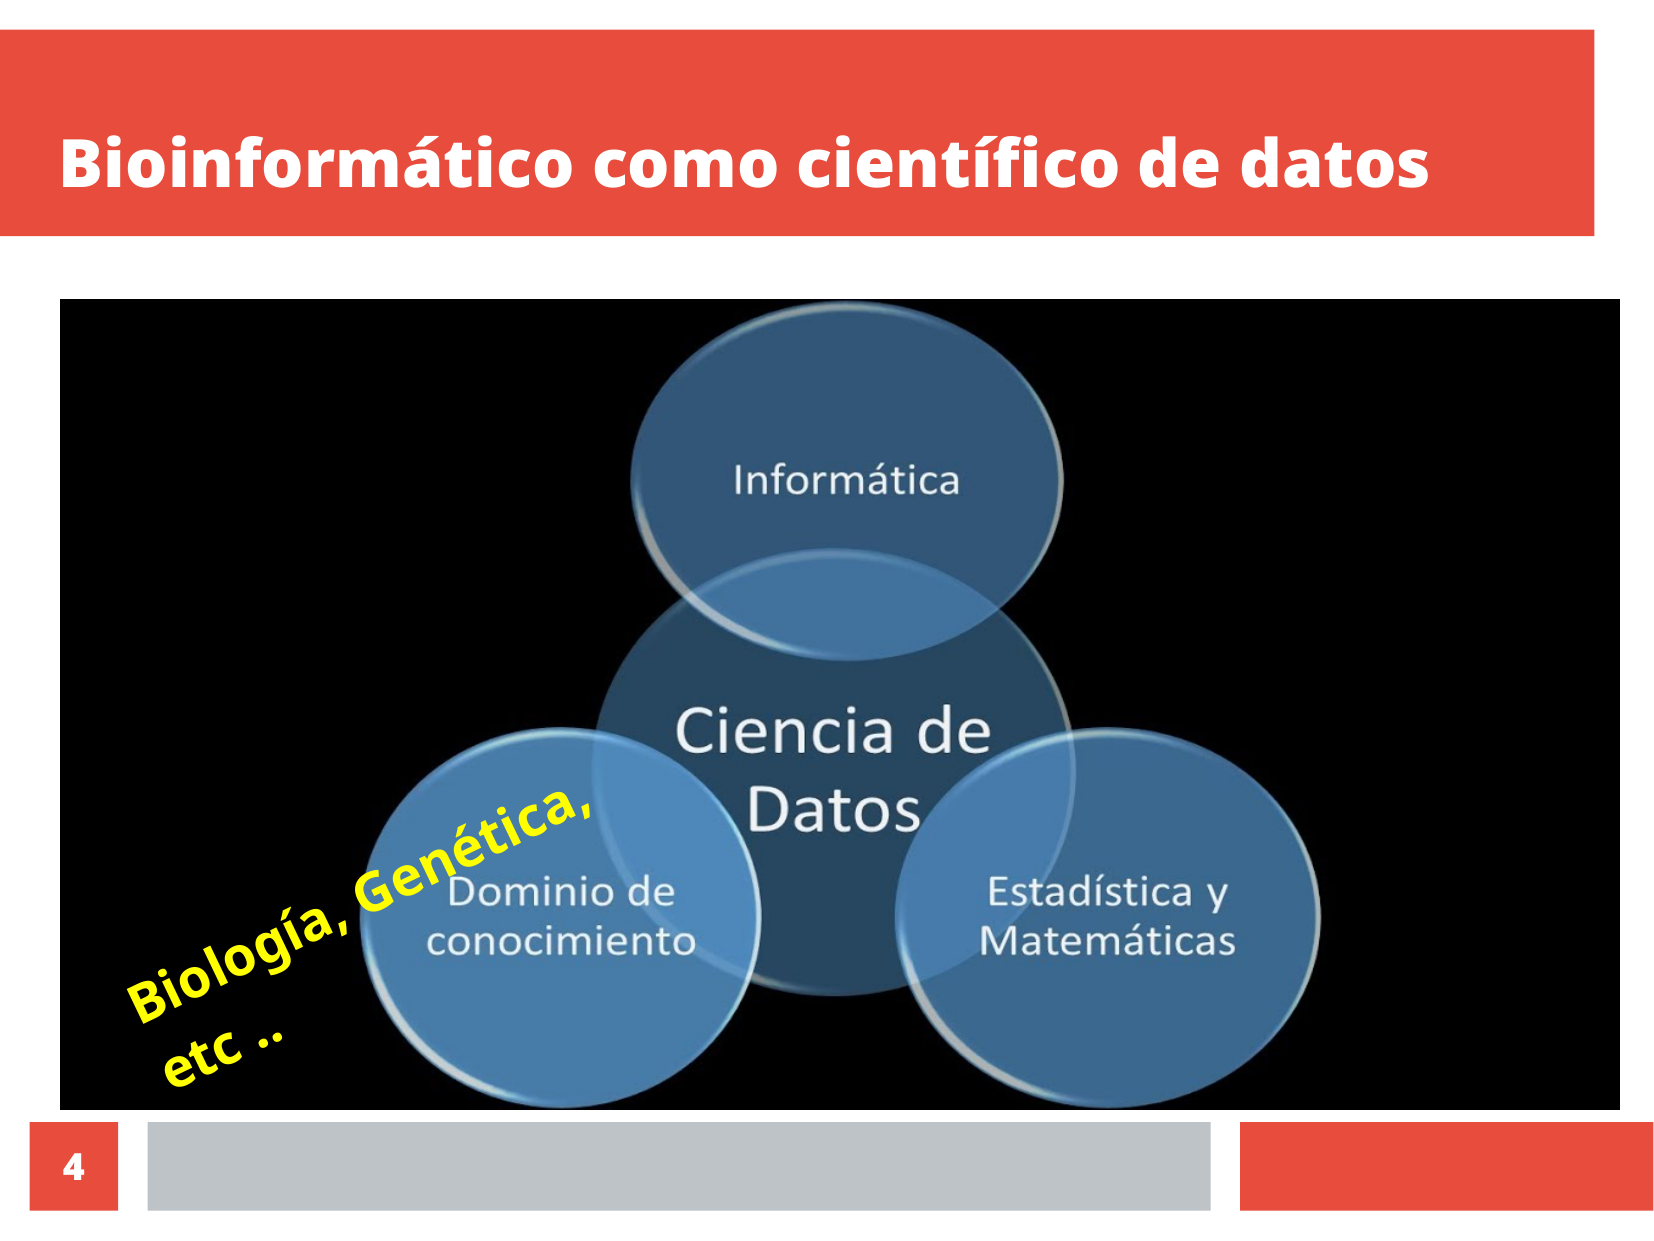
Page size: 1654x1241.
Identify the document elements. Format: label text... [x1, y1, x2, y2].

text_box Biología, Genética, etc .. [97, 705, 726, 1117]
title Bioinformático como científico de datos [59, 59, 1595, 207]
picture [60, 299, 1620, 1111]
